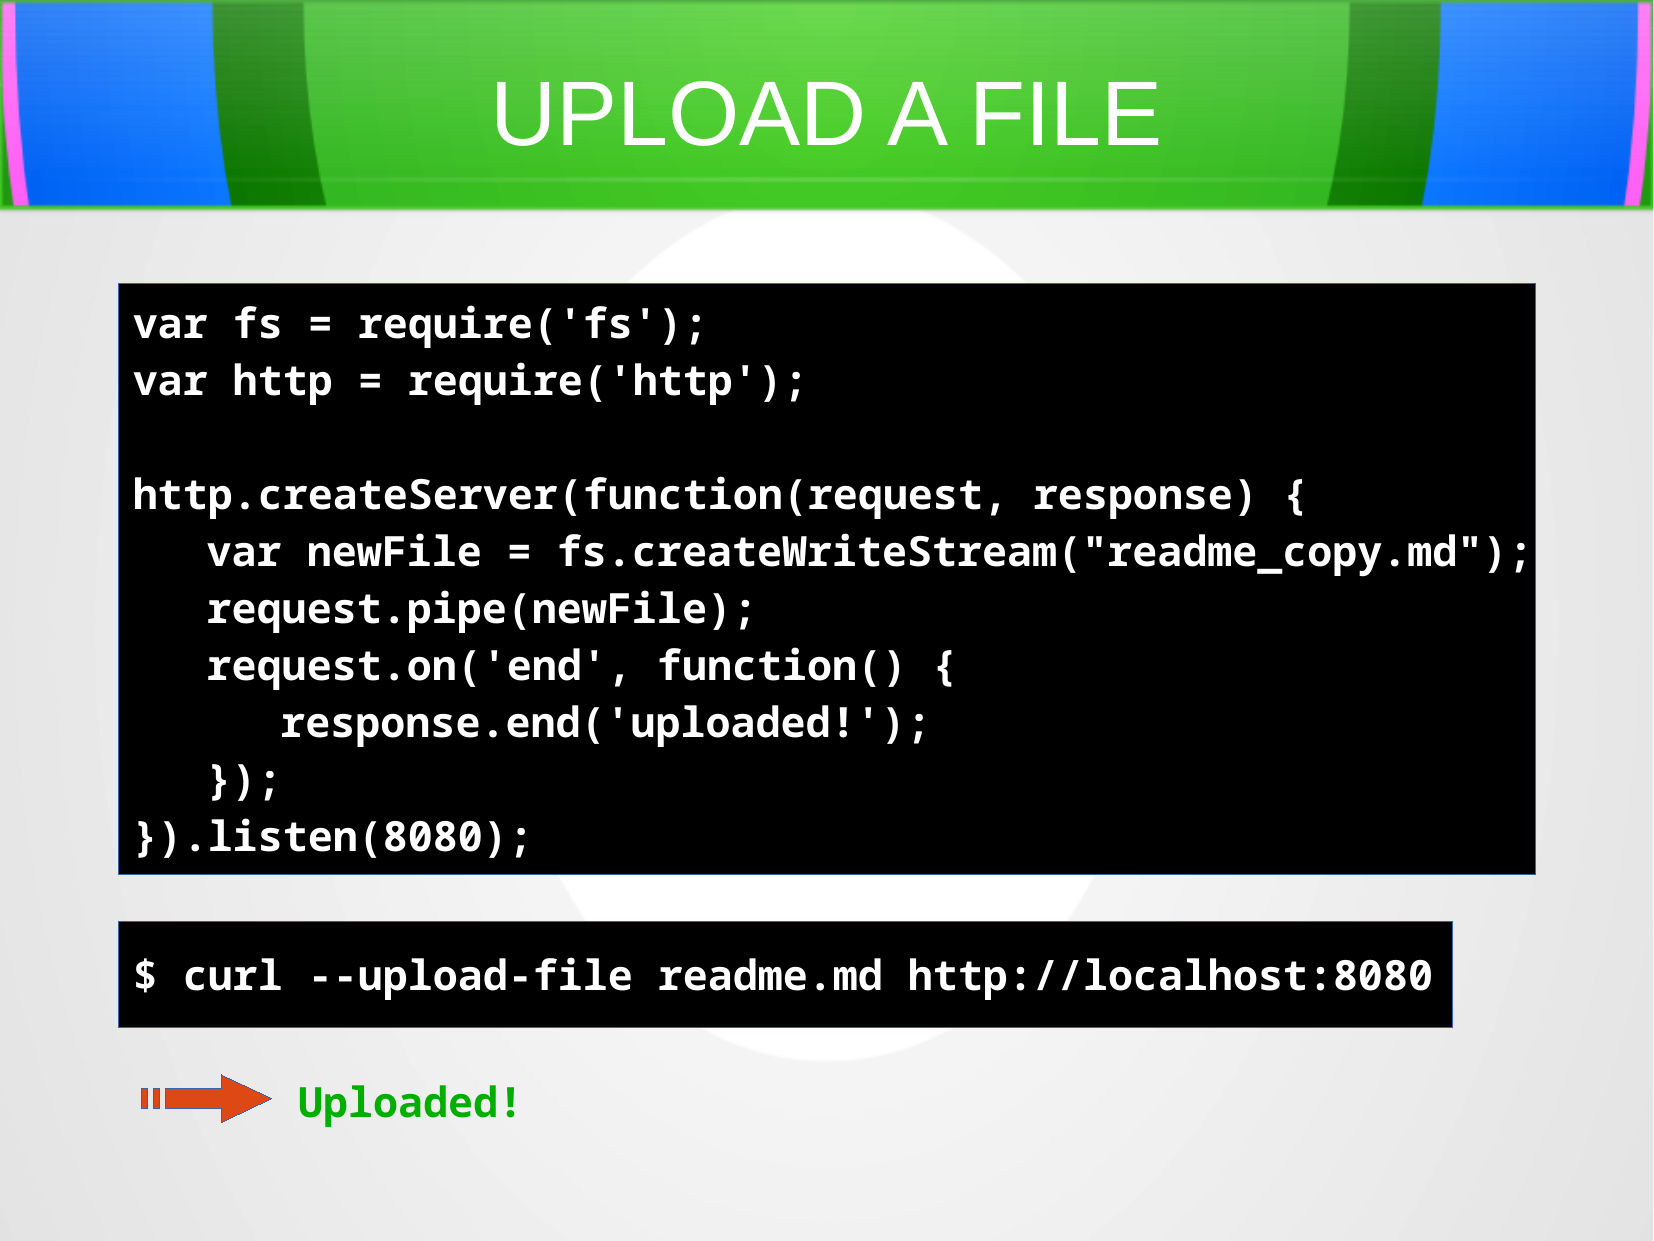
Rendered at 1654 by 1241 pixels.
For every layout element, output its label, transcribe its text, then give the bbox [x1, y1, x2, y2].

text_box [153, 1088, 160, 1109]
title UPLOAD A FILE [82, 49, 1571, 179]
picture [0, 0, 1654, 1241]
text_box $ curl --upload-file readme.md http://localhost:8080 [118, 921, 1453, 1028]
text_box [165, 1074, 272, 1123]
text_box Uploaded! [283, 1065, 541, 1130]
text_box [141, 1088, 148, 1109]
text_box var fs = require('fs'); var http = require('http'); http.createServer(function(request, response) { var newFile = fs.createWriteStream("readme_copy.md"); request.pipe(newFile); request.on('end', function() { response.end('uploaded!'); }); }).listen(8080); [118, 283, 1536, 875]
